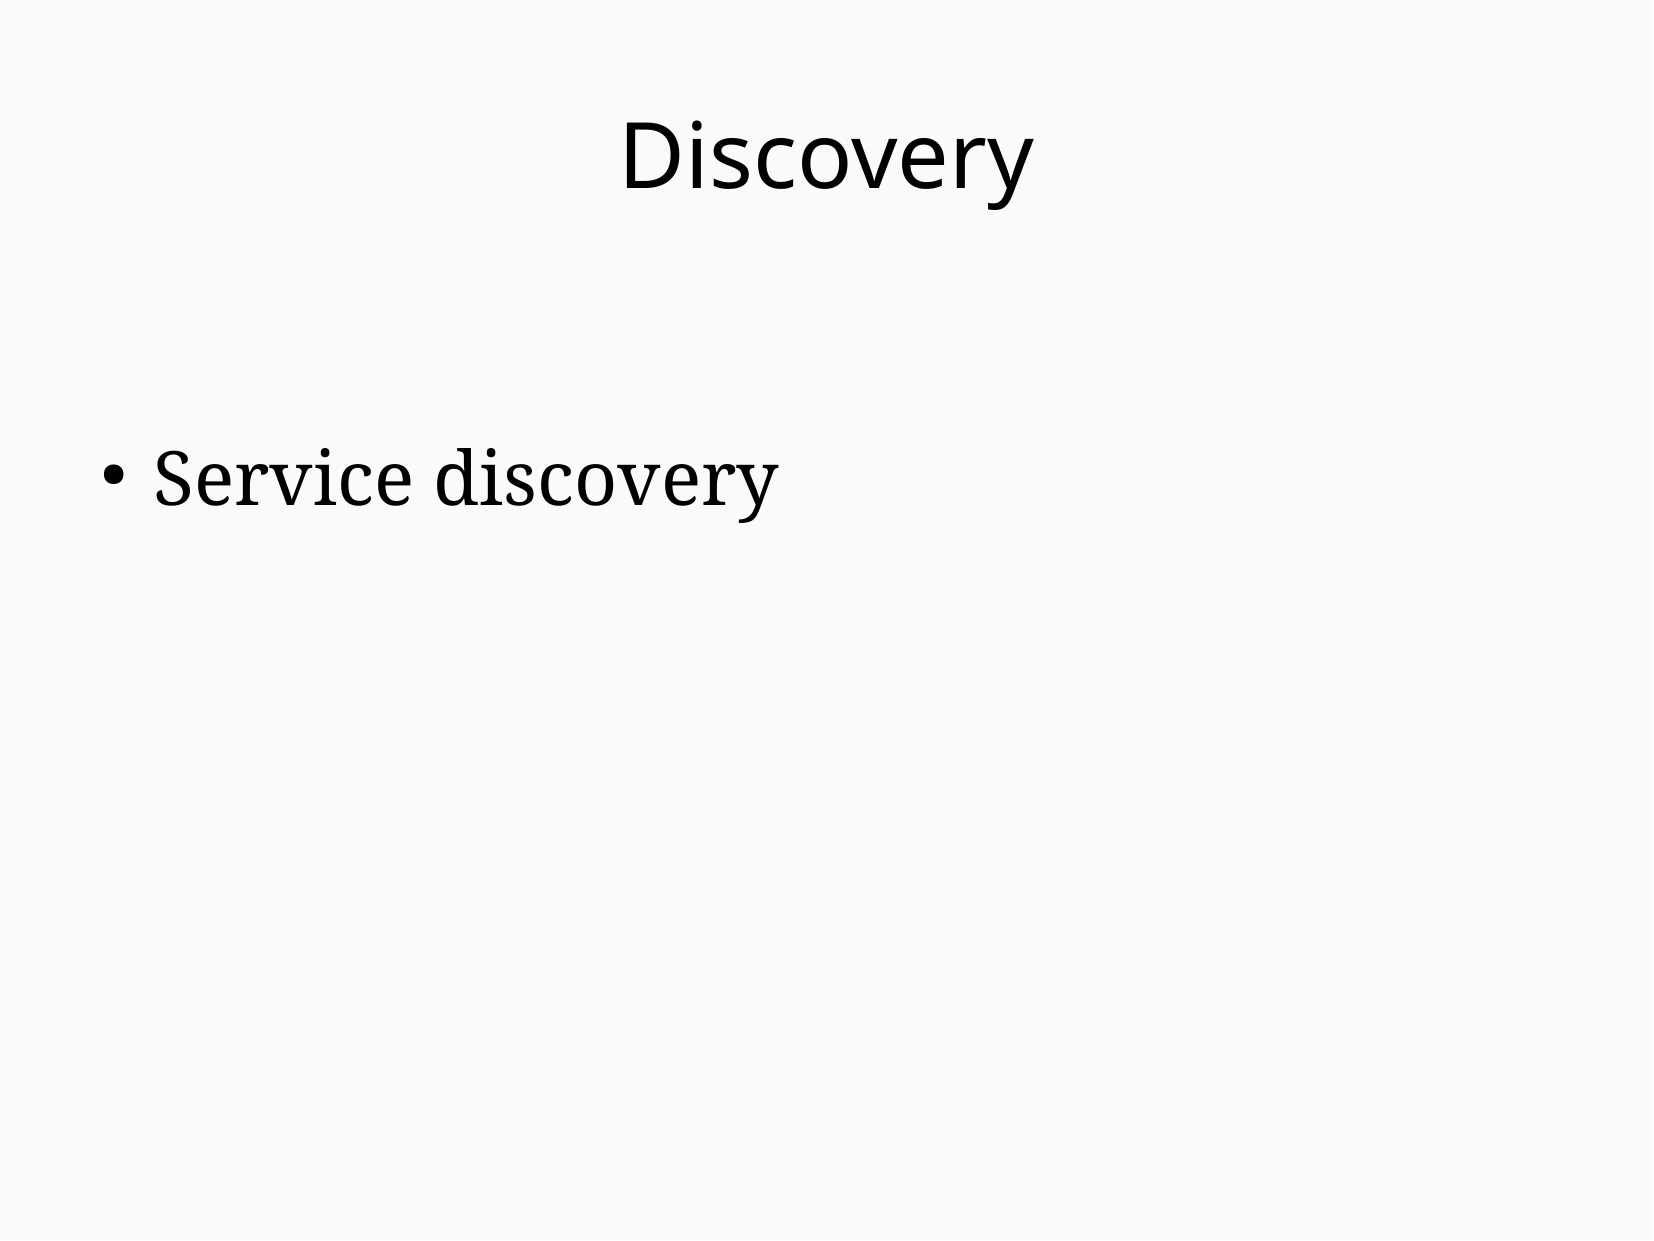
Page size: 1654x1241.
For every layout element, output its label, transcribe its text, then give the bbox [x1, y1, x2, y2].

title Discovery [82, 49, 1571, 257]
list Service discovery [82, 290, 1571, 1010]
